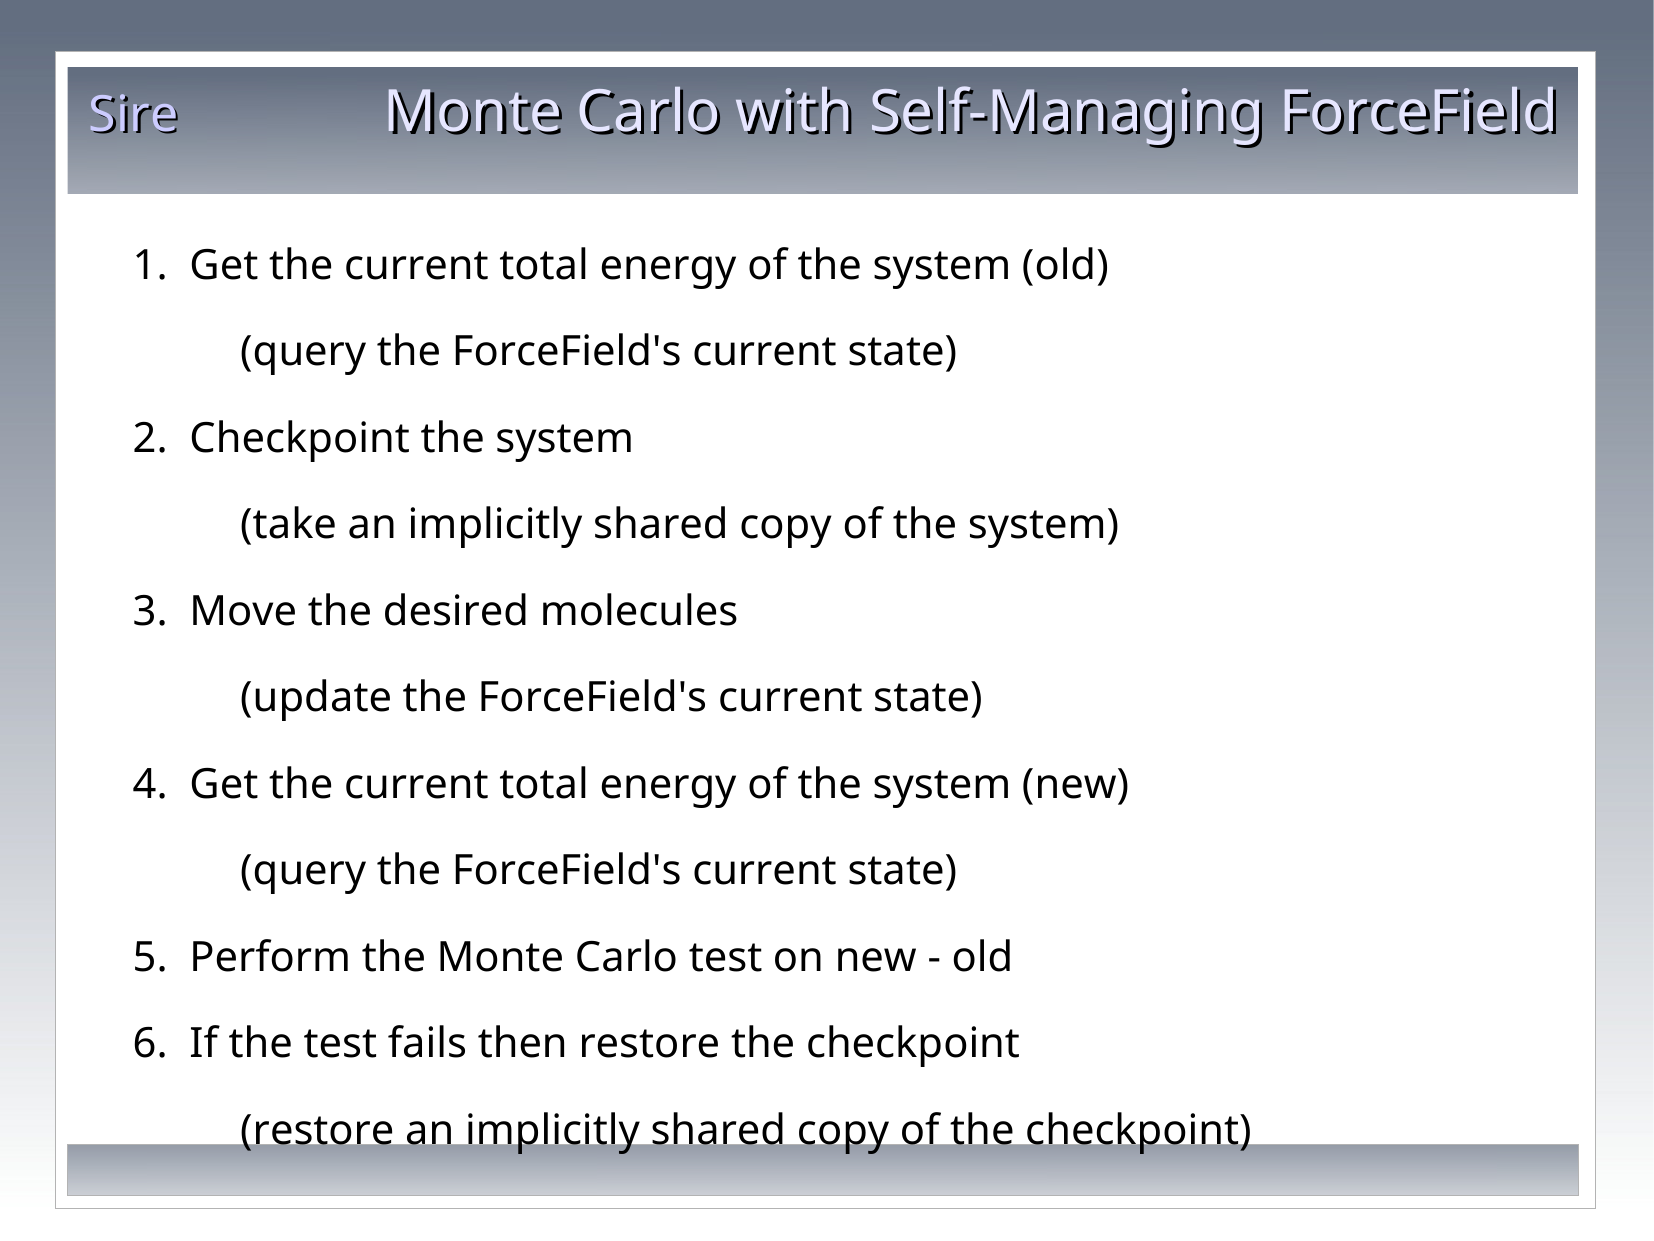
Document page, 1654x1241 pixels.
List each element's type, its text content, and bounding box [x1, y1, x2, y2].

picture [0, 0, 1654, 1241]
title Monte Carlo with Self-Managing ForceField [295, 68, 1559, 196]
list 1. Get the current total energy of the system (old) (query the ForceField's current state) 2. Checkpoint the system (take an implicitly shared copy of the system) 3. Move the desired molecules (update the ForceField's current state) 4. Get the current total energy of the system (new) (query the ForceField's current state) 5. Perform the Monte Carlo test on new - old 6. If the test fails then restore the checkpoint (restore an implicitly shared copy of the checkpoint) [82, 234, 1571, 1169]
